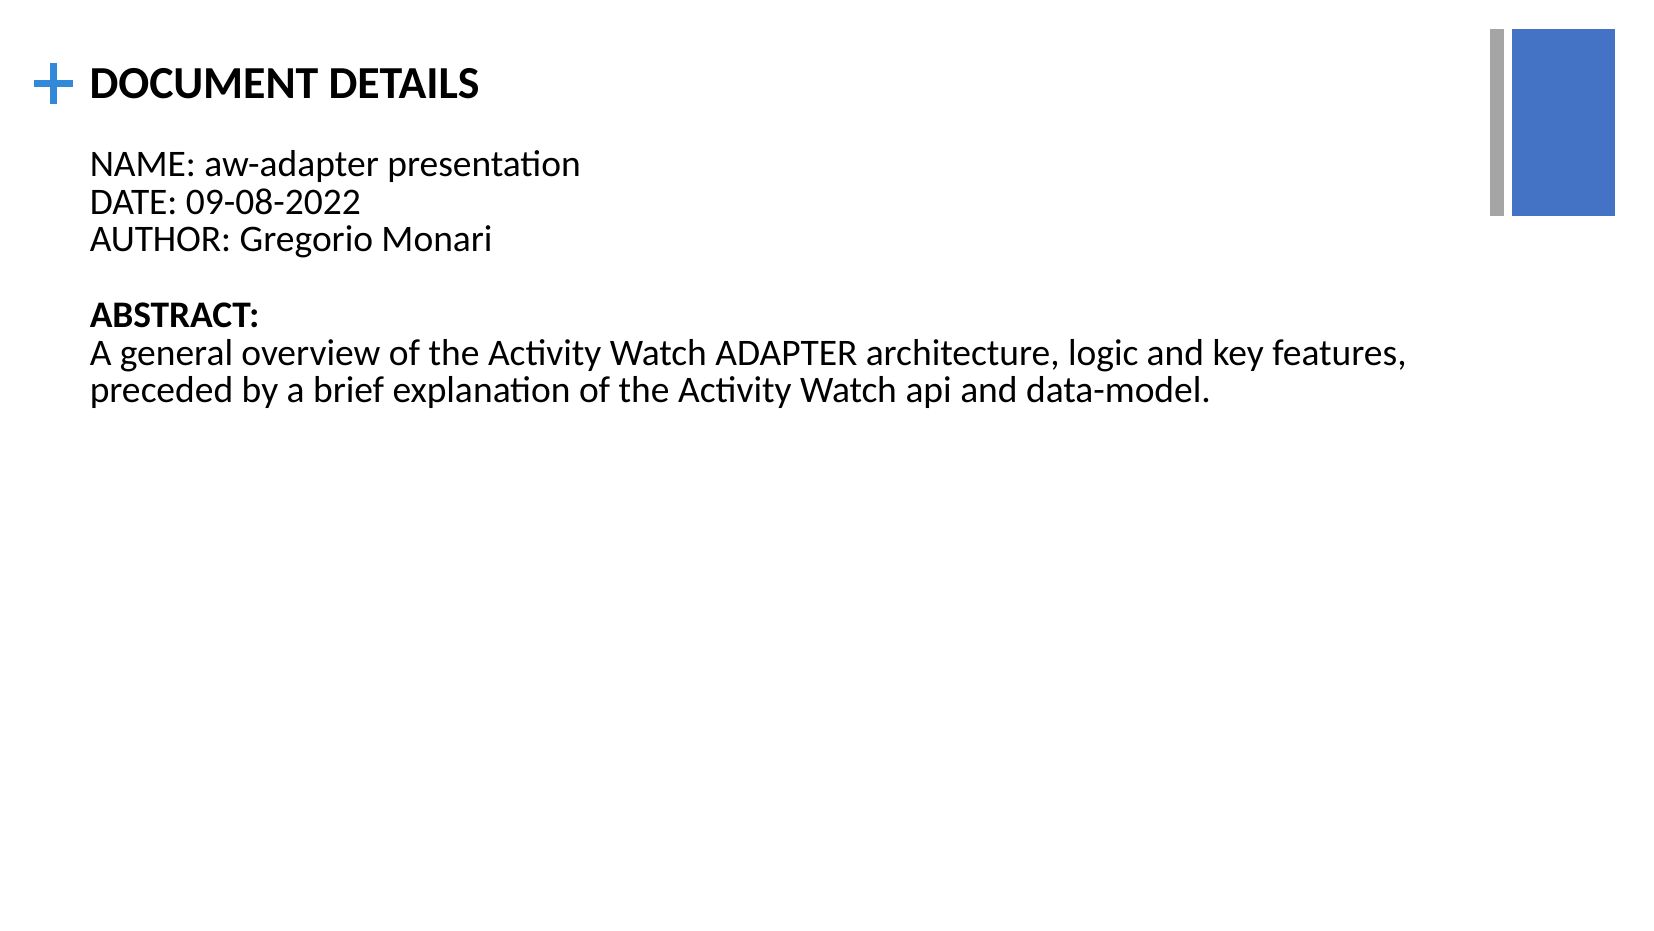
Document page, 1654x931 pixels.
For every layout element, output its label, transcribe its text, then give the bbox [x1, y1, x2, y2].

text_box NAME: aw-adapter presentation DATE: 09-08-2022 AUTHOR: Gregorio Monari ABSTRACT: A general overview of the Activity Watch ADAPTER architecture, logic and key features, preceded by a brief explanation of the Activity Watch api and data-model. [75, 140, 1457, 844]
text_box DOCUMENT DETAILS [74, 56, 548, 118]
text_box [1512, 29, 1615, 216]
text_box [34, 63, 73, 104]
text_box [1490, 29, 1504, 216]
